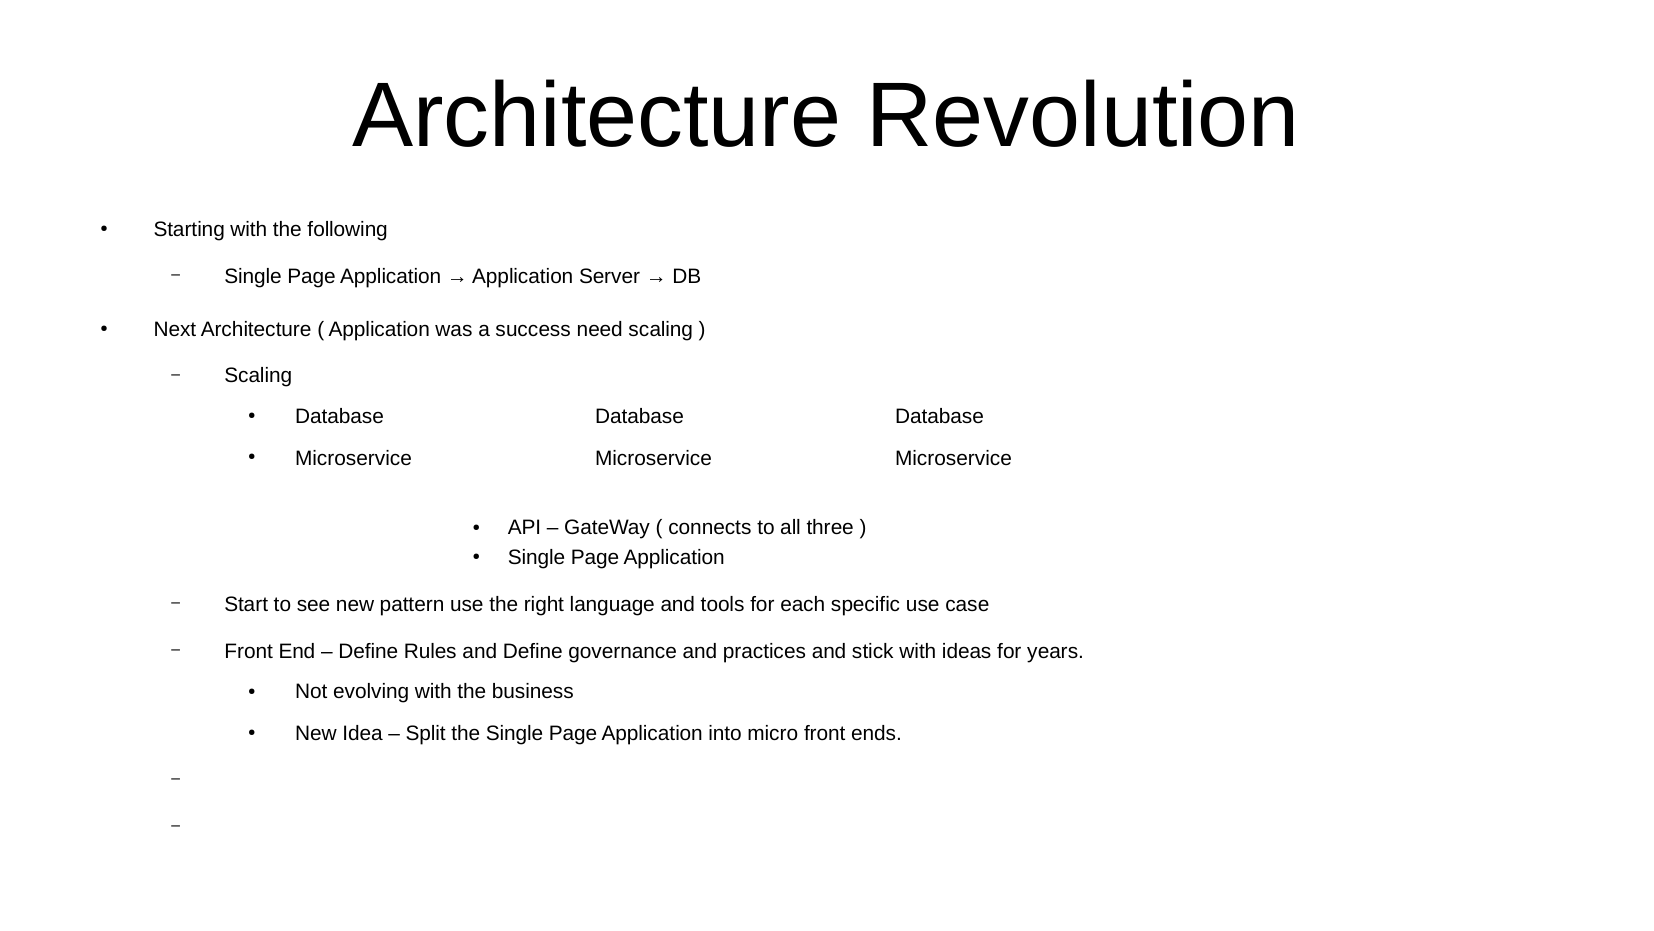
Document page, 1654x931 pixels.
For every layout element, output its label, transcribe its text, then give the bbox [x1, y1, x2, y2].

list Starting with the following Single Page Application → Application Server → DB Next Architecture ( Application was a success need scaling ) Scaling Database Database Database Microservice Microservice Microservice API – GateWay ( connects to all three ) Single Page Application Start to see new pattern use the right language and tools for each specific use case Front End – Define Rules and Define governance and practices and stick with ideas for years. Not evolving with the business New Idea – Split the Single Page Application into micro front ends. [82, 217, 1636, 916]
title Architecture Revolution [82, 37, 1571, 193]
